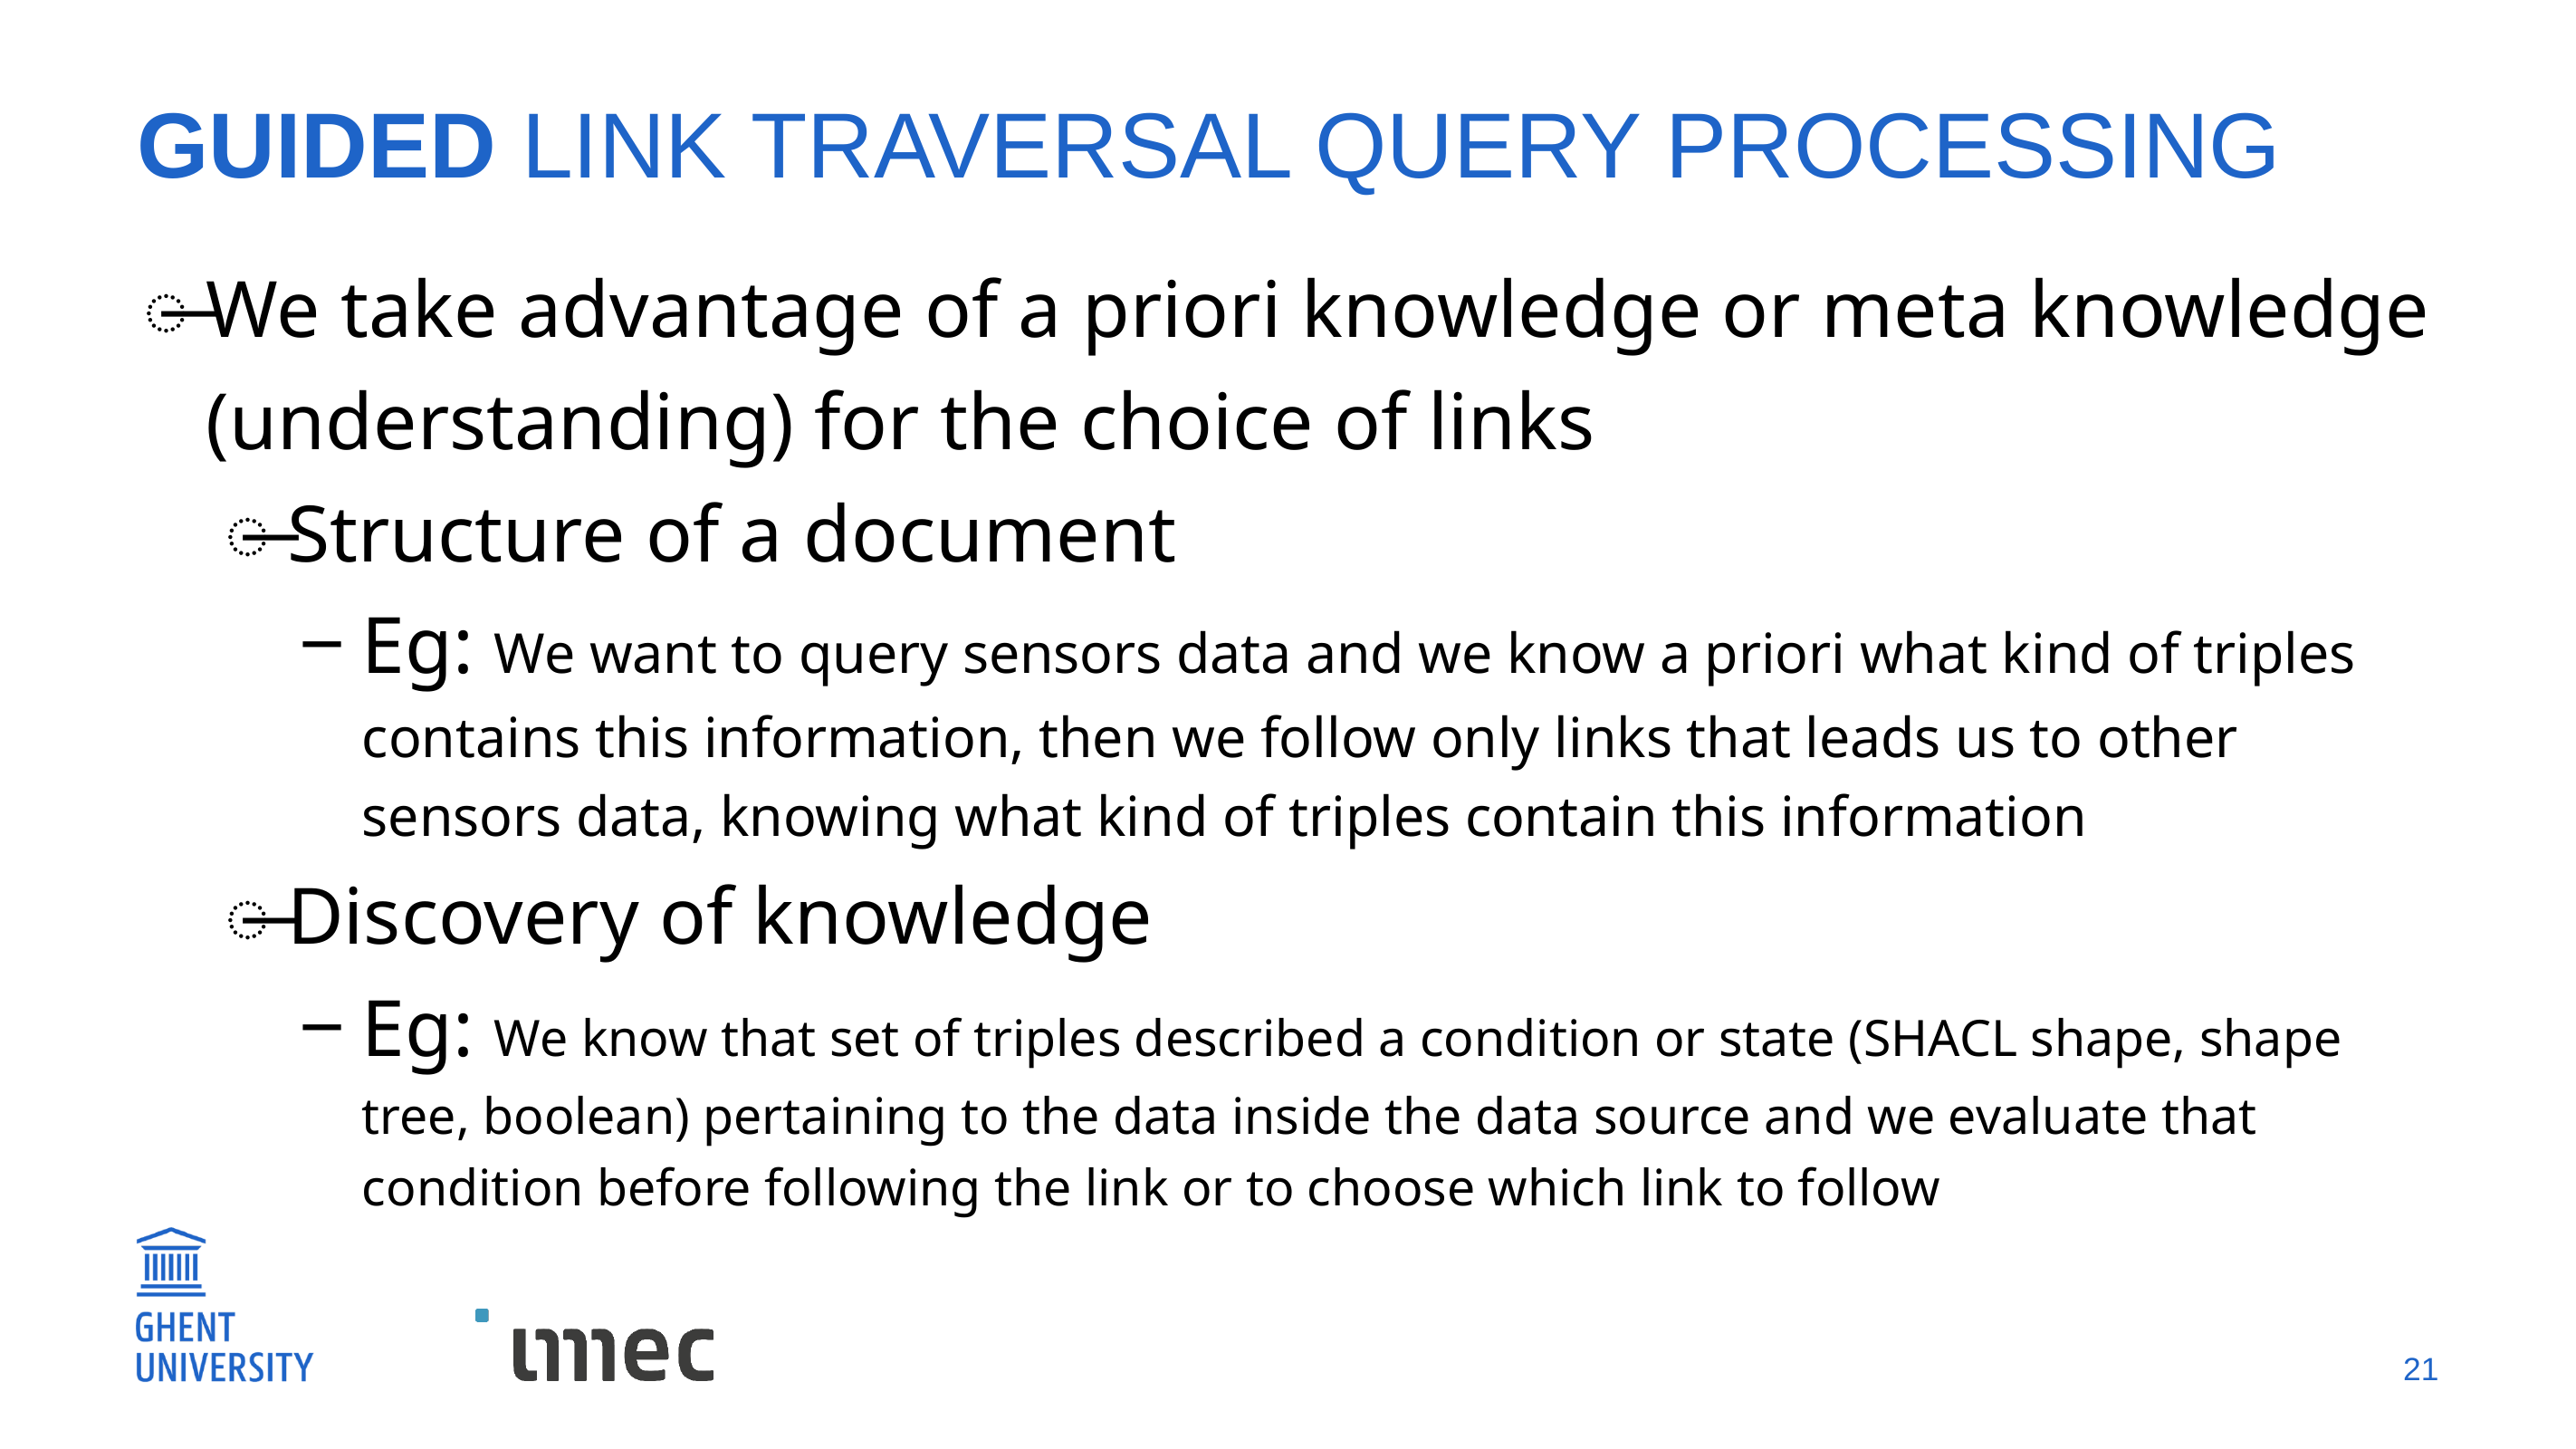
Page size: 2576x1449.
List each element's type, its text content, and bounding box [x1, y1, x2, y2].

picture [68, 1175, 411, 1449]
list We take advantage of a priori knowledge or meta knowledge (understanding) for the choice of links Structure of a document Eg: We want to query sensors data and we know a priori what kind of triples contains this information, then we follow only links that leads us to other sensors data, knowing what kind of triples contain this information Discovery of knowledge Eg: We know that set of triples described a condition or state (SHACL shape, shape tree, boolean) pertaining to the data inside the data source and we evaluate that condition before following the link or to choose which link to follow [124, 234, 2456, 1229]
title GUIDED LINK TRAVERSAL QUERY PROCESSING [123, 76, 2456, 206]
picture [475, 1309, 713, 1381]
slide_number <number> [2315, 1329, 2453, 1407]
